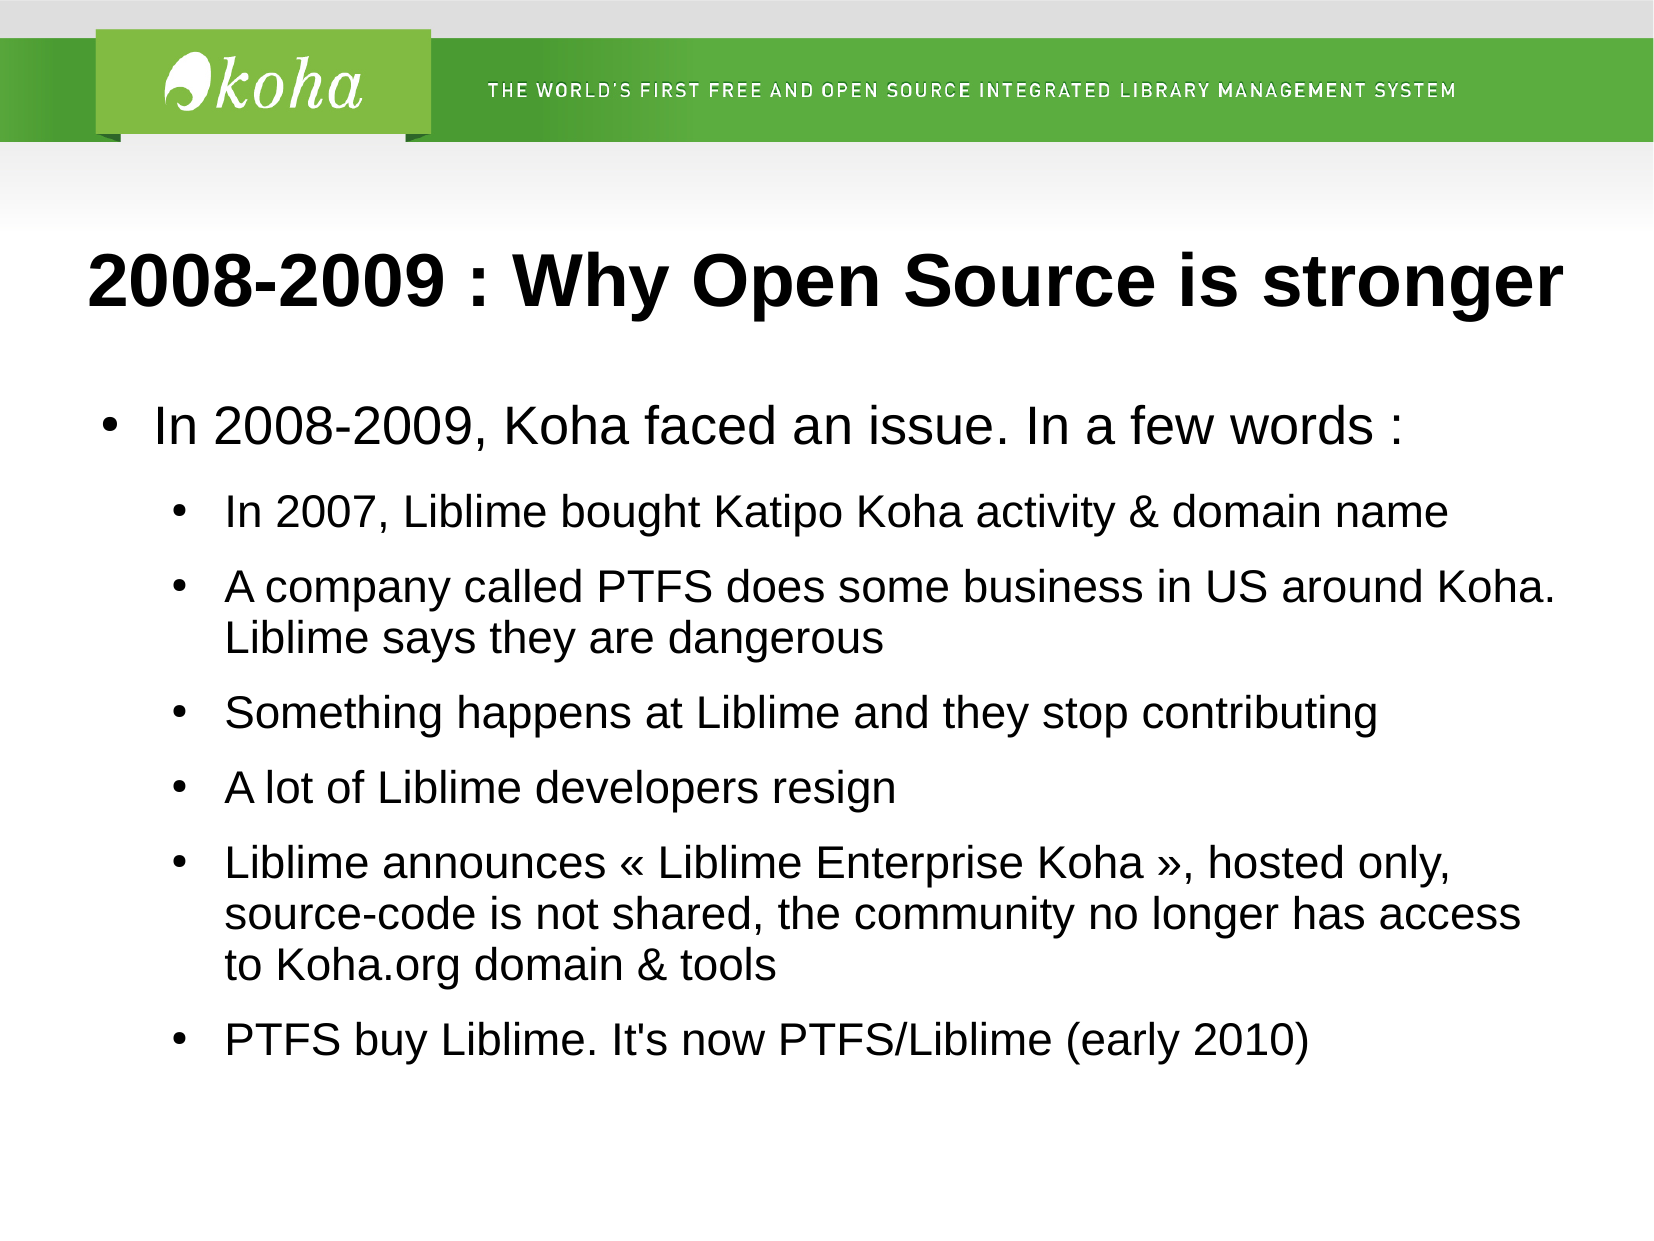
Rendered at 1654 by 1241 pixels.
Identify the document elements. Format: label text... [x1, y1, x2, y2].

title 2008-2009 : Why Open Source is stronger [82, 177, 1571, 385]
picture [0, 0, 1654, 1241]
list In 2008-2009, Koha faced an issue. In a few words : In 2007, Liblime bought Katipo Koha activity & domain name A company called PTFS does some business in US around Koha. Liblime says they are dangerous Something happens at Liblime and they stop contributing A lot of Liblime developers resign Liblime announces « Liblime Enterprise Koha », hosted only, source-code is not shared, the community no longer has access to Koha.org domain & tools PTFS buy Liblime. It's now PTFS/Liblime (early 2010) [82, 395, 1571, 1115]
